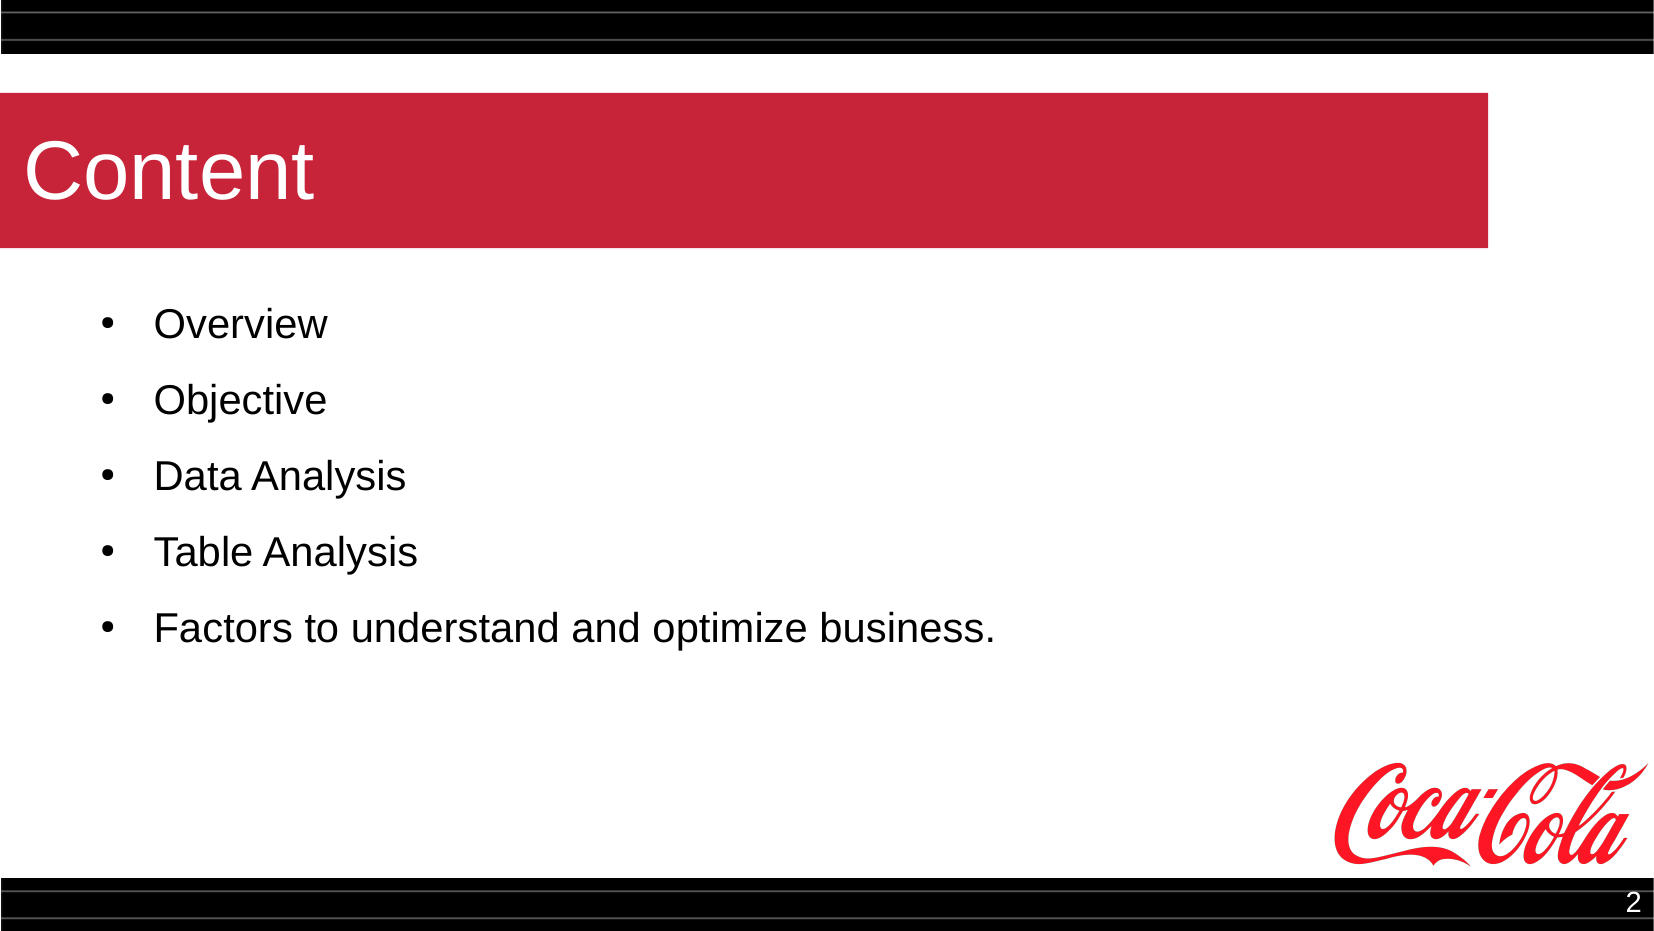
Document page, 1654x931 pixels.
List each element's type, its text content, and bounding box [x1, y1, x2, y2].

picture [1, 725, 1654, 931]
picture [1, 0, 1654, 54]
list Overview Objective Data Analysis Table Analysis Factors to understand and optimize business. [82, 301, 1571, 880]
title Content [0, 92, 1489, 249]
